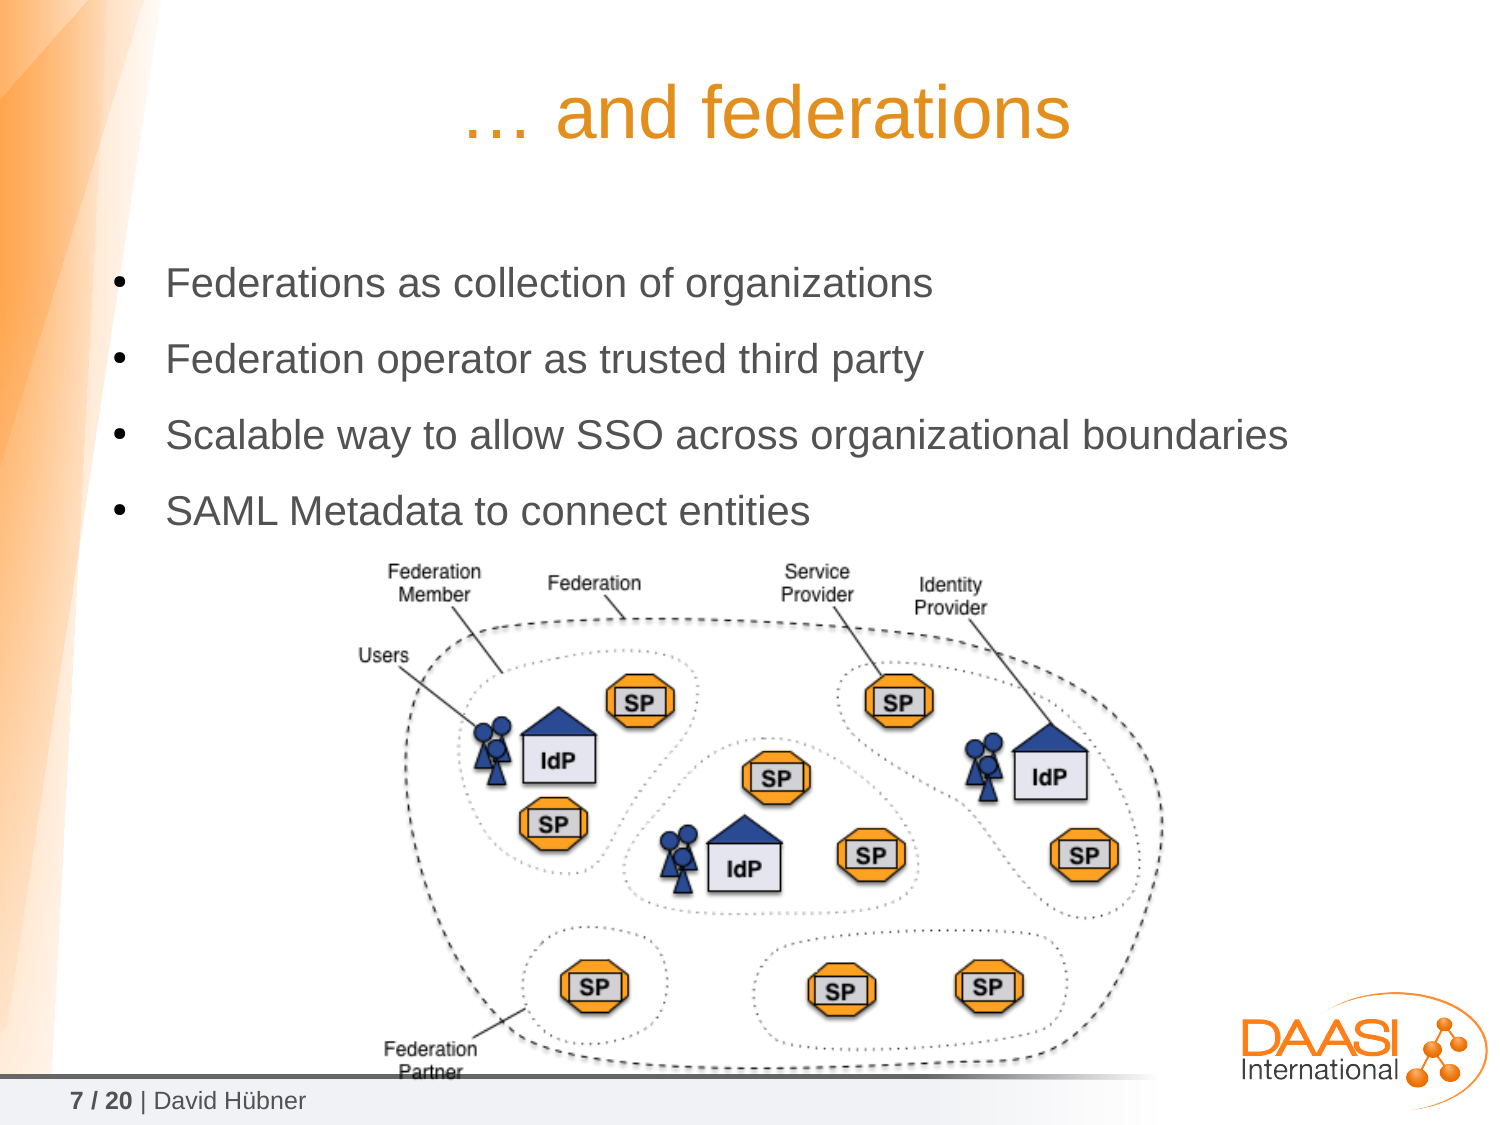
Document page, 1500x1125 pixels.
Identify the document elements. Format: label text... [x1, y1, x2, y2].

picture [1240, 992, 1500, 1111]
list Federations as collection of organizations Federation operator as trusted third party Scalable way to allow SSO across organizational boundaries SAML Metadata to connect entities [94, 259, 1382, 945]
picture [295, 546, 1188, 1099]
title … and federations [91, 48, 1441, 178]
